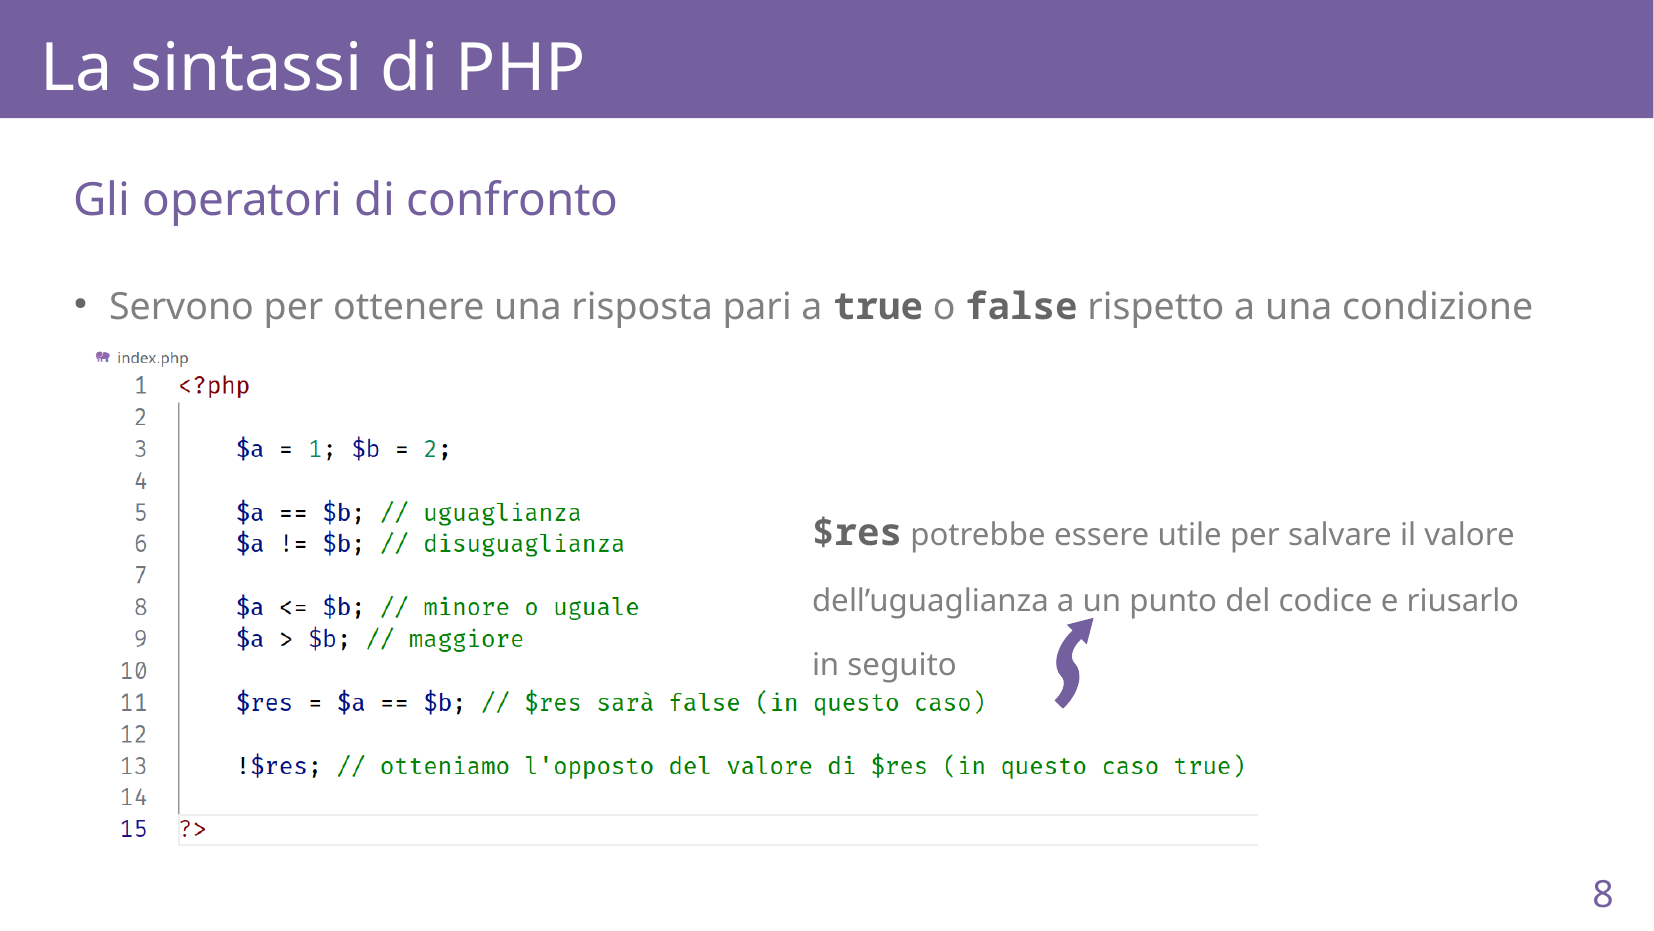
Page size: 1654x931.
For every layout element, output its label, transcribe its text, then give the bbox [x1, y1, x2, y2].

text_box Gli operatori di confronto [59, 158, 1107, 229]
picture [942, 668, 951, 673]
text_box Servono per ottenere una risposta pari a true o false rispetto a una condizione [59, 246, 1540, 355]
picture [88, 345, 1258, 857]
text_box <numero> [1513, 860, 1654, 931]
text_box [1054, 617, 1094, 709]
text_box $res potrebbe essere utile per salvare il valore dell’uguaglianza a un punto del codice e riusarlo in seguito [797, 472, 1565, 668]
picture [885, 668, 894, 673]
picture [904, 668, 913, 673]
text_box [0, 0, 1654, 119]
text_box La sintassi di PHP [25, 11, 523, 107]
